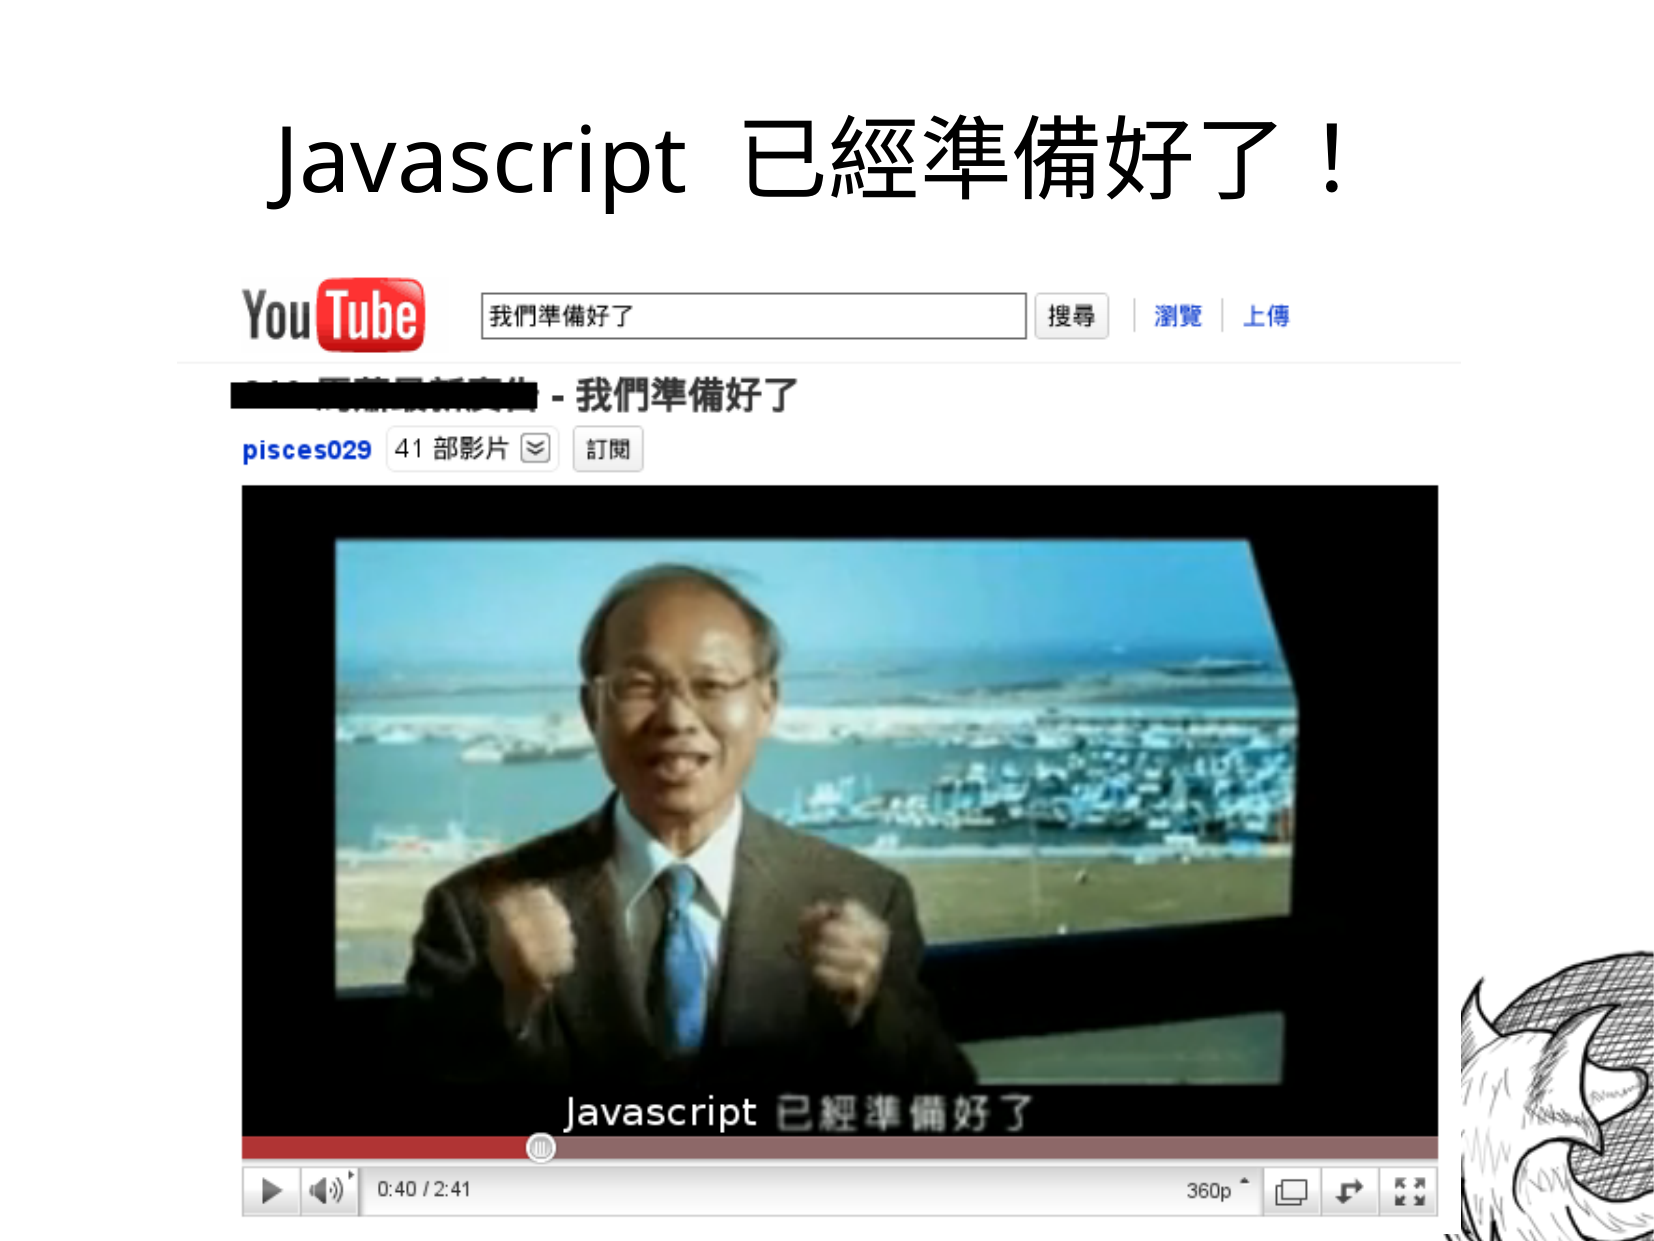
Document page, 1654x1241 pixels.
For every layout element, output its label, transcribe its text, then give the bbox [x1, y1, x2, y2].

title Javascript 已經準備好了！ [82, 56, 1571, 250]
picture [177, 265, 1654, 1241]
